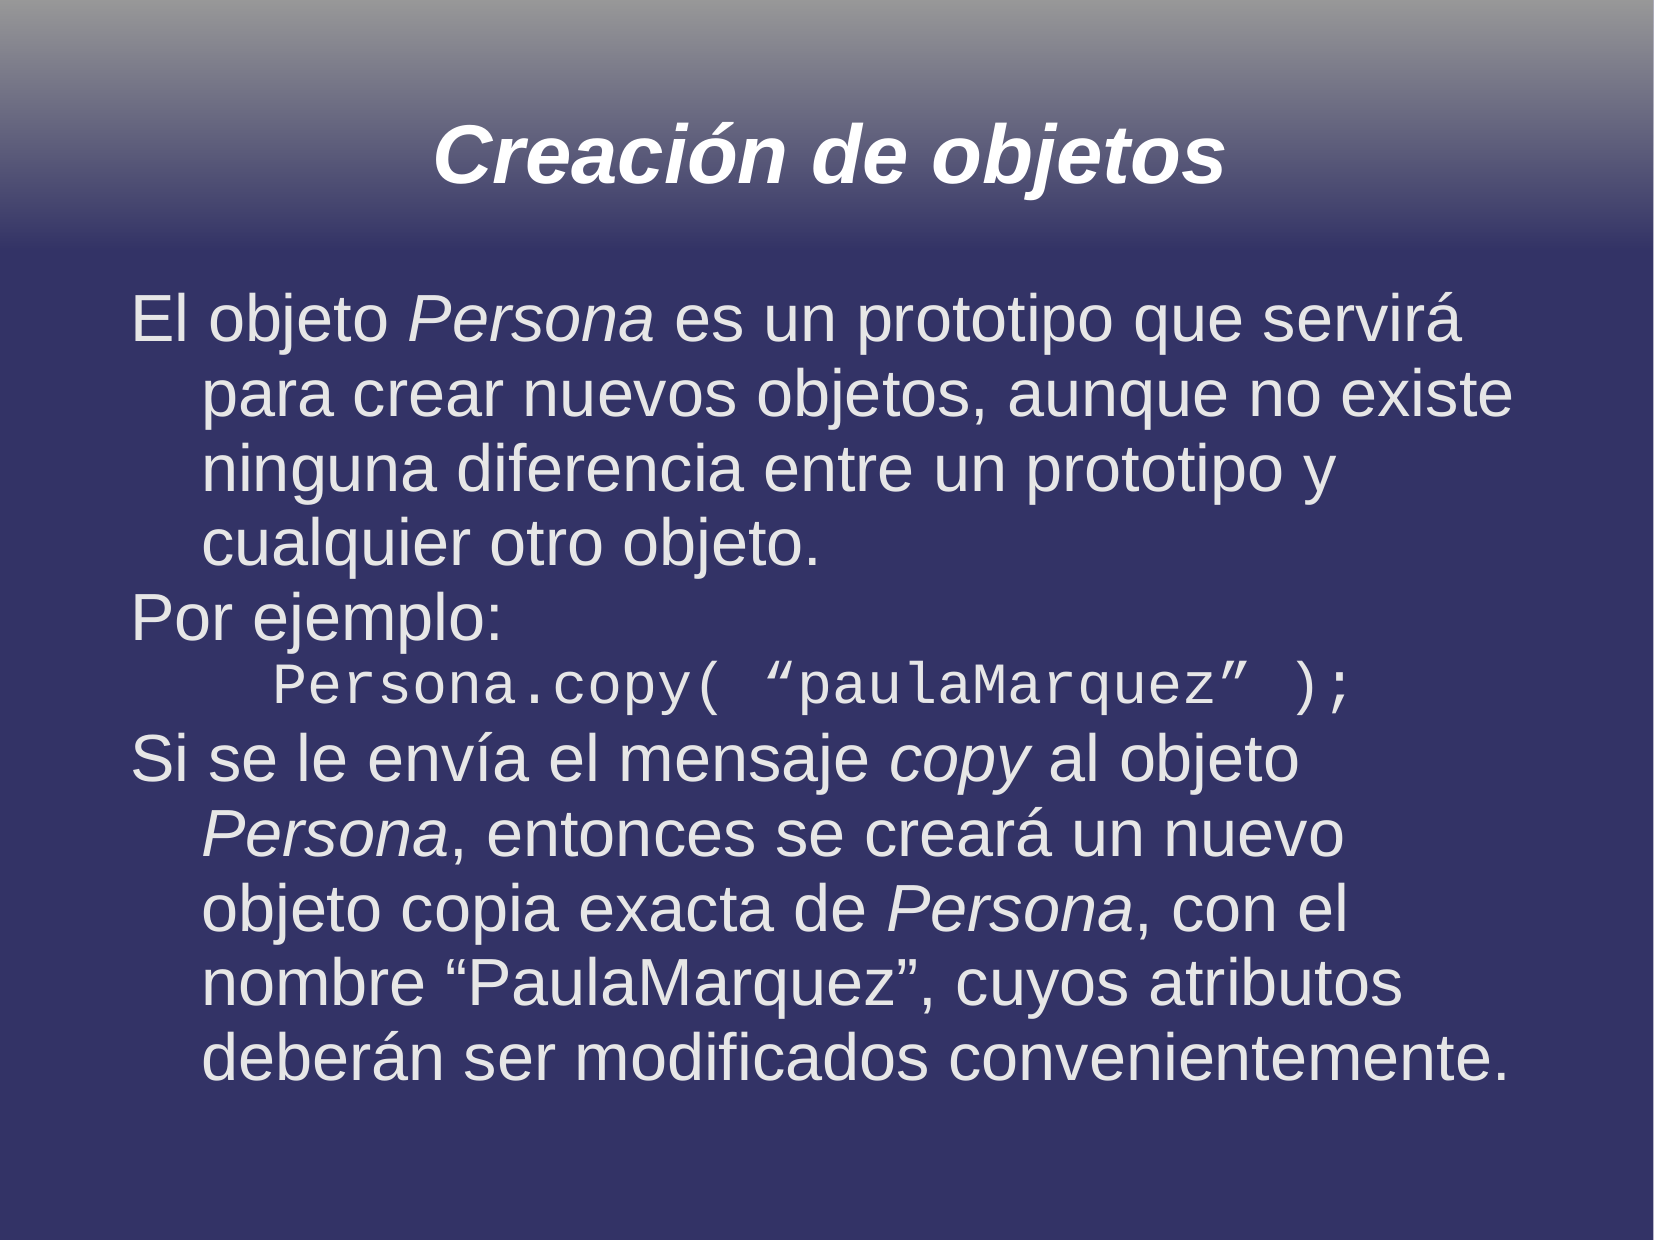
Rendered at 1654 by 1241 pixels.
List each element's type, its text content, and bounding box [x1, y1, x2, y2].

title Creación de objetos [124, 50, 1537, 258]
list El objeto Persona es un prototipo que servirá para crear nuevos objetos, aunque no existe ninguna diferencia entre un prototipo y cualquier otro objeto. Por ejemplo: Persona.copy( “paulaMarquez” ); Si se le envía el mensaje copy al objeto Persona, entonces se creará un nuevo objeto copia exacta de Persona, con el nombre “PaulaMarquez”, cuyos atributos deberán ser modificados convenientemente. [118, 281, 1531, 1115]
